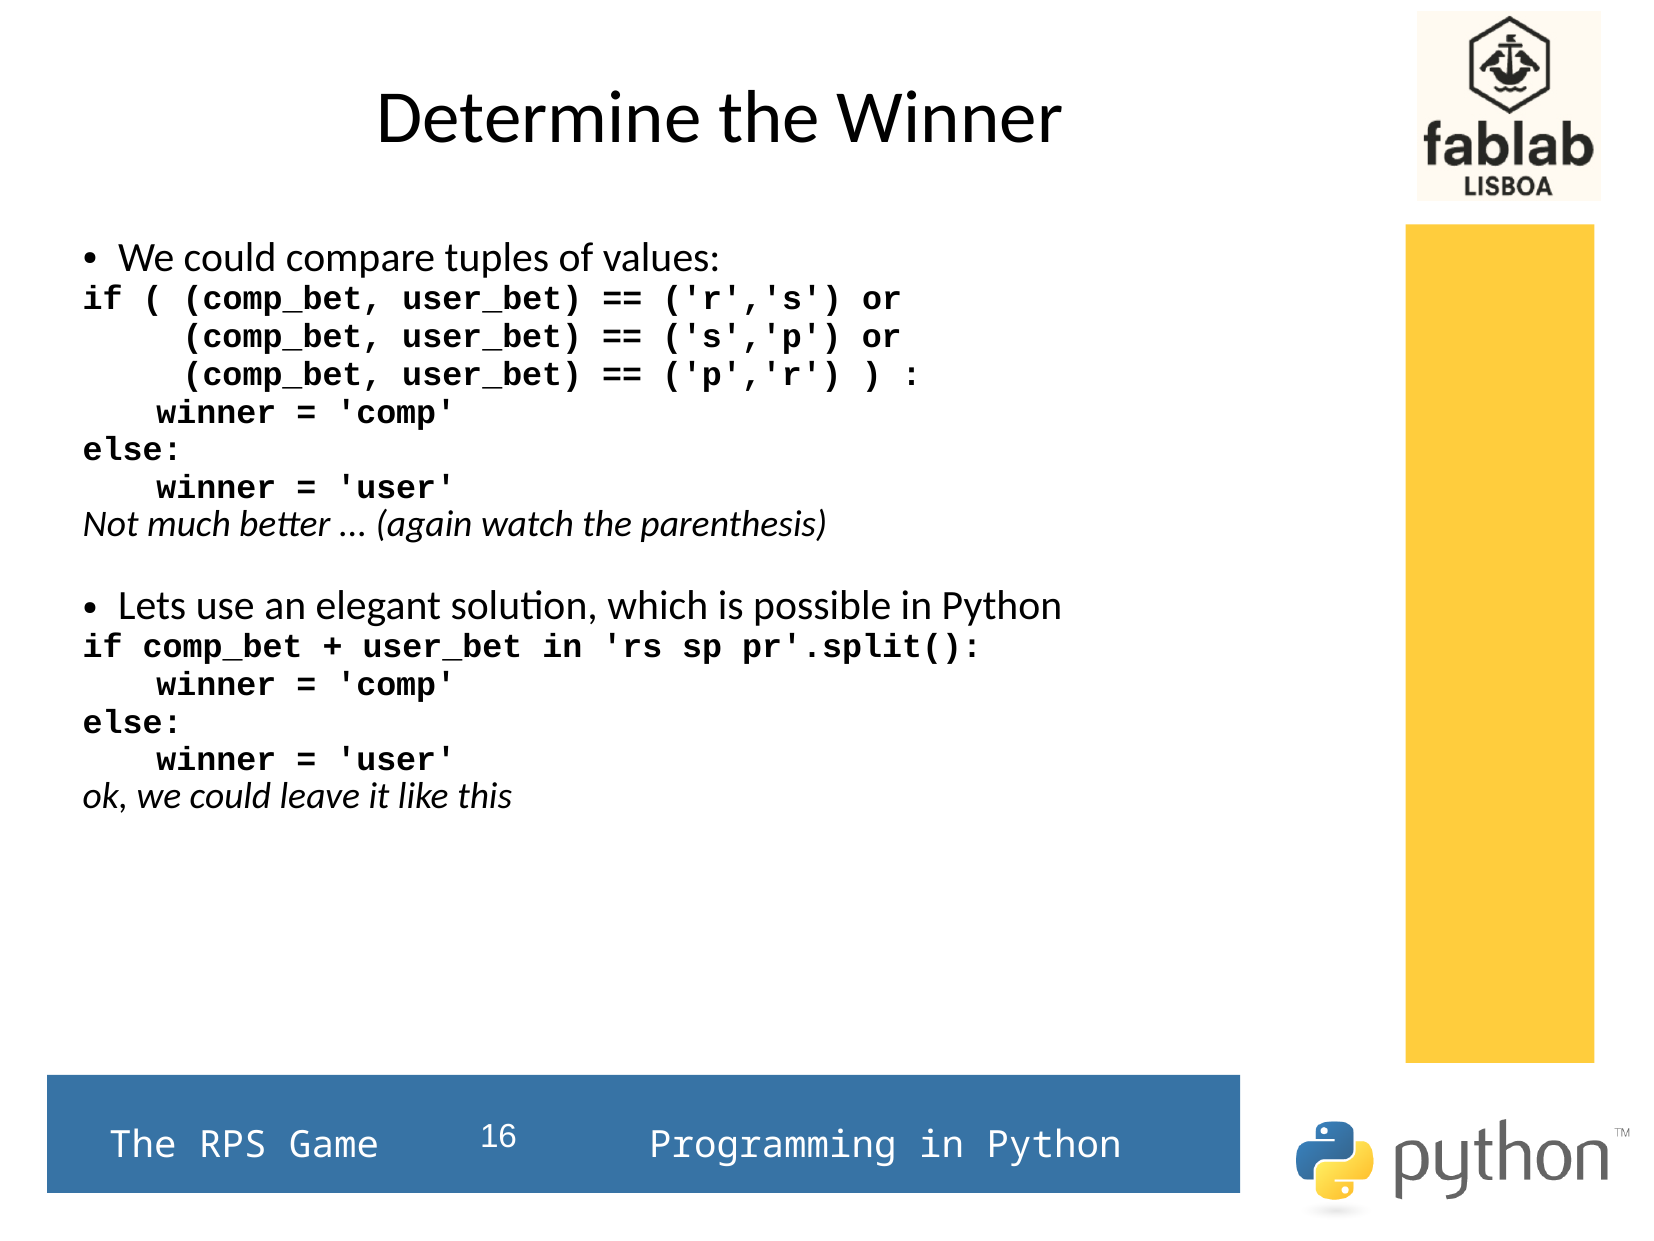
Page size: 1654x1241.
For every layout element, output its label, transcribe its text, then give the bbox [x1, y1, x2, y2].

text_box The RPS Game Programming in Python [94, 1110, 1182, 1213]
text_box [1405, 224, 1595, 1063]
subtitle We could compare tuples of values: if ( (comp_bet, user_bet) == ('r','s') or (comp_bet, user_bet) == ('s','p') or (comp_bet, user_bet) == ('p','r') ) : winner = 'comp' else: winner = 'user' Not much better ... (again watch the parenthesis) Lets use an elegant solution, which is possible in Python if comp_bet + user_bet in 'rs sp pr'.split(): winner = 'comp' else: winner = 'user' ok, we could leave it like this [82, 236, 1406, 1034]
picture [1417, 11, 1601, 201]
text_box [47, 1074, 1241, 1193]
title Determine the Winner [82, 49, 1358, 198]
picture [1240, 1098, 1654, 1241]
